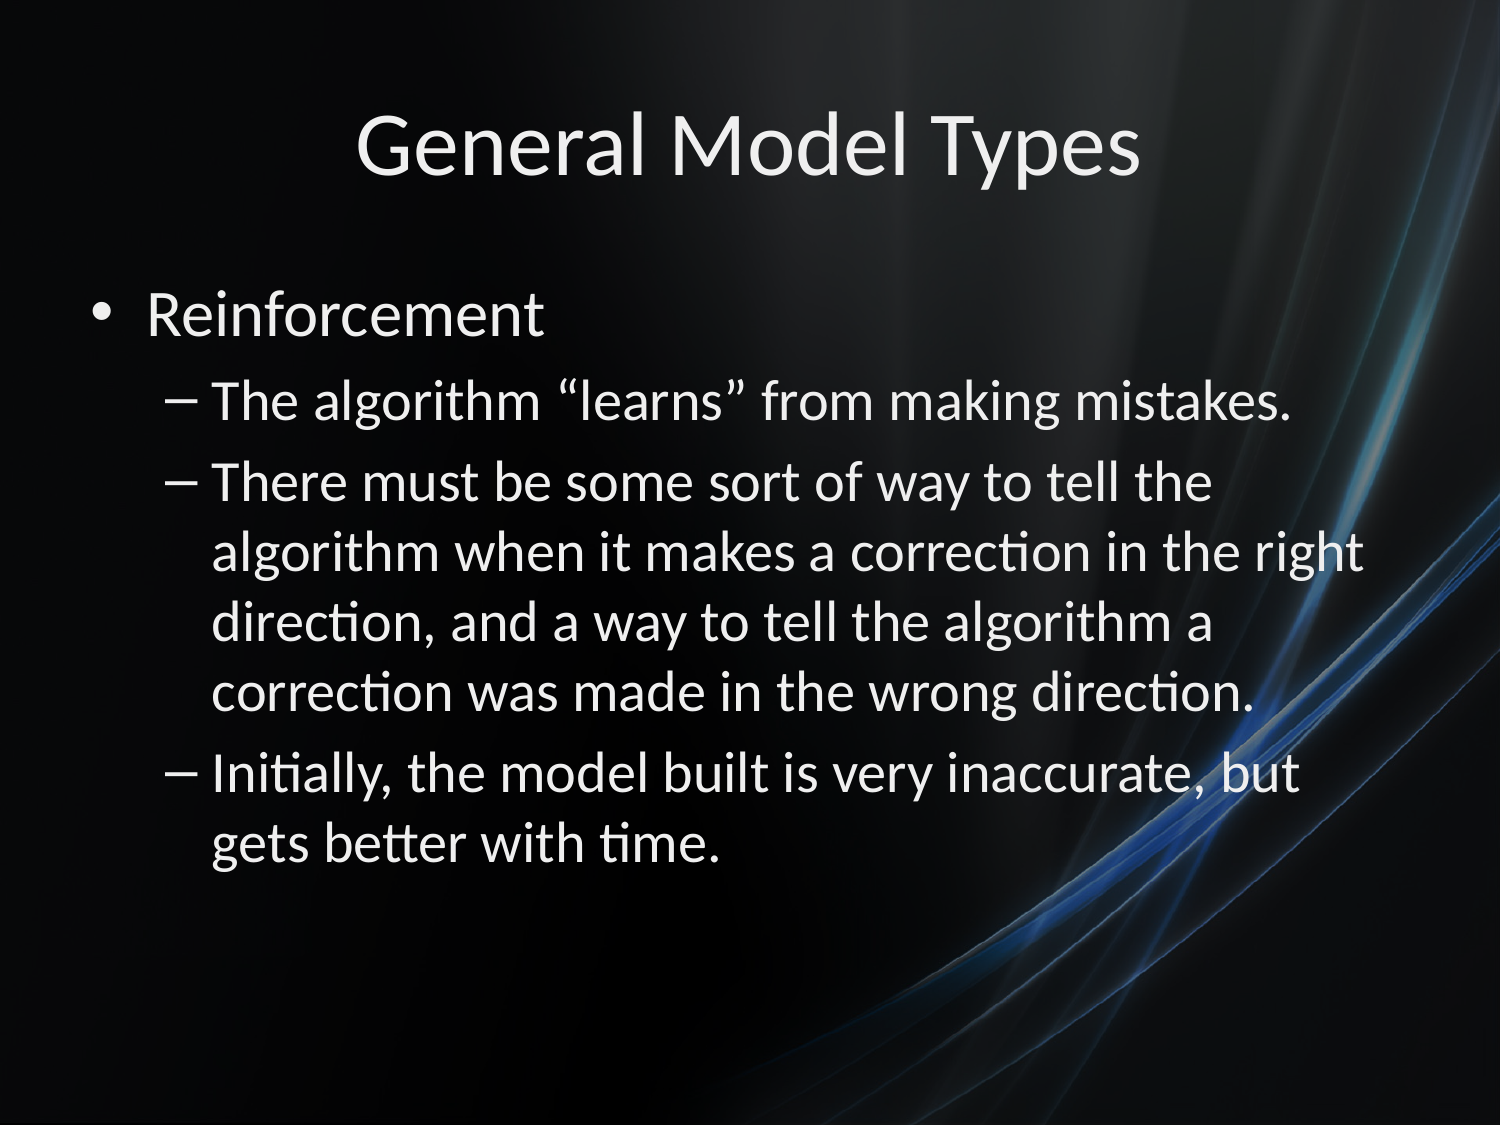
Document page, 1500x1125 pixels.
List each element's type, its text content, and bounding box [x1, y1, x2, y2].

picture [0, 0, 1500, 1125]
title General Model Types [75, 45, 1425, 233]
list Reinforcement The algorithm “learns” from making mistakes. There must be some sort of way to tell the algorithm when it makes a correction in the right direction, and a way to tell the algorithm a correction was made in the wrong direction. Initially, the model built is very inaccurate, but gets better with time. [75, 262, 1425, 1005]
